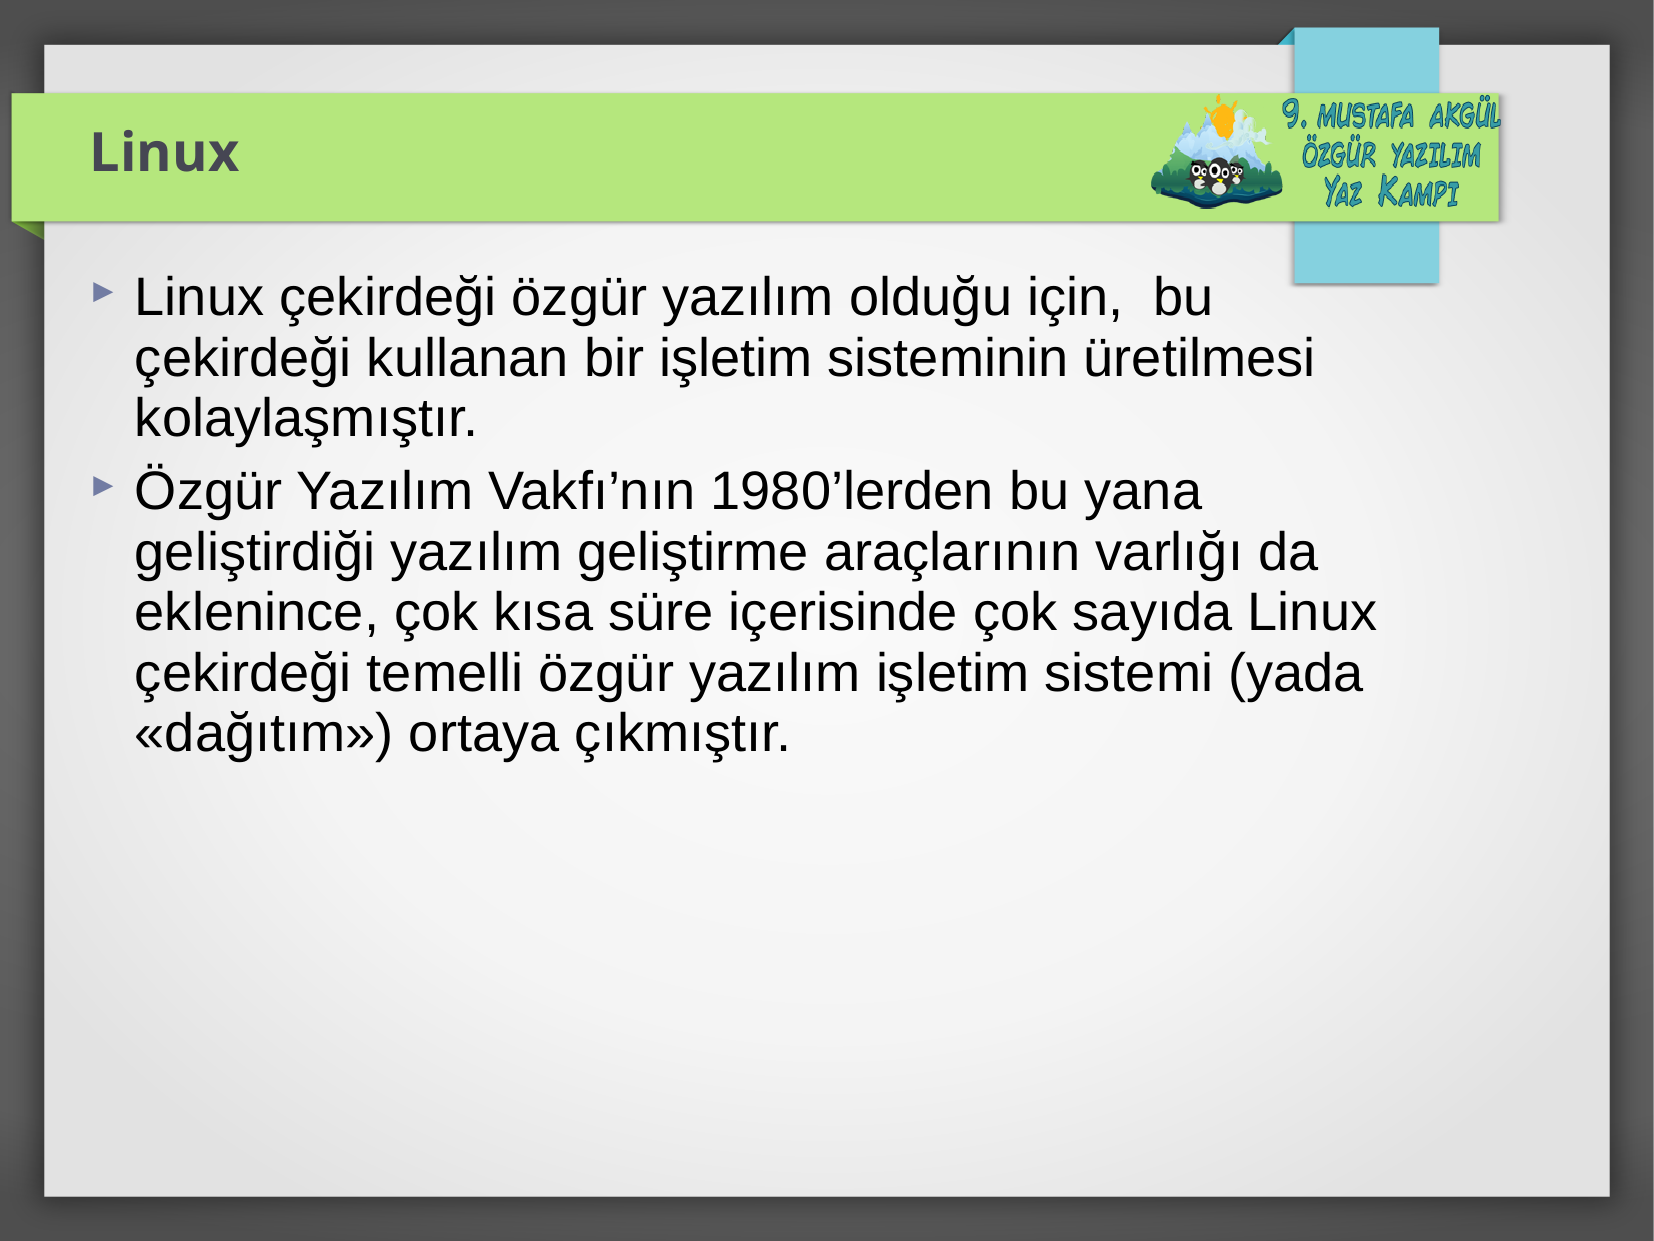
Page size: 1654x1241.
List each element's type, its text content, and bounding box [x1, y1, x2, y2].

list Linux çekirdeği özgür yazılım olduğu için, bu çekirdeği kullanan bir işletim sisteminin üretilmesi kolaylaşmıştır. Özgür Yazılım Vakfı’nın 1980’lerden bu yana geliştirdiği yazılım geliştirme araçlarının varlığı da eklenince, çok kısa süre içerisinde çok sayıda Linux çekirdeği temelli özgür yazılım işletim sistemi (yada «dağıtım») ortaya çıkmıştır. [75, 259, 1426, 1070]
text_box Linux [75, 106, 863, 200]
picture [0, 0, 1654, 1241]
